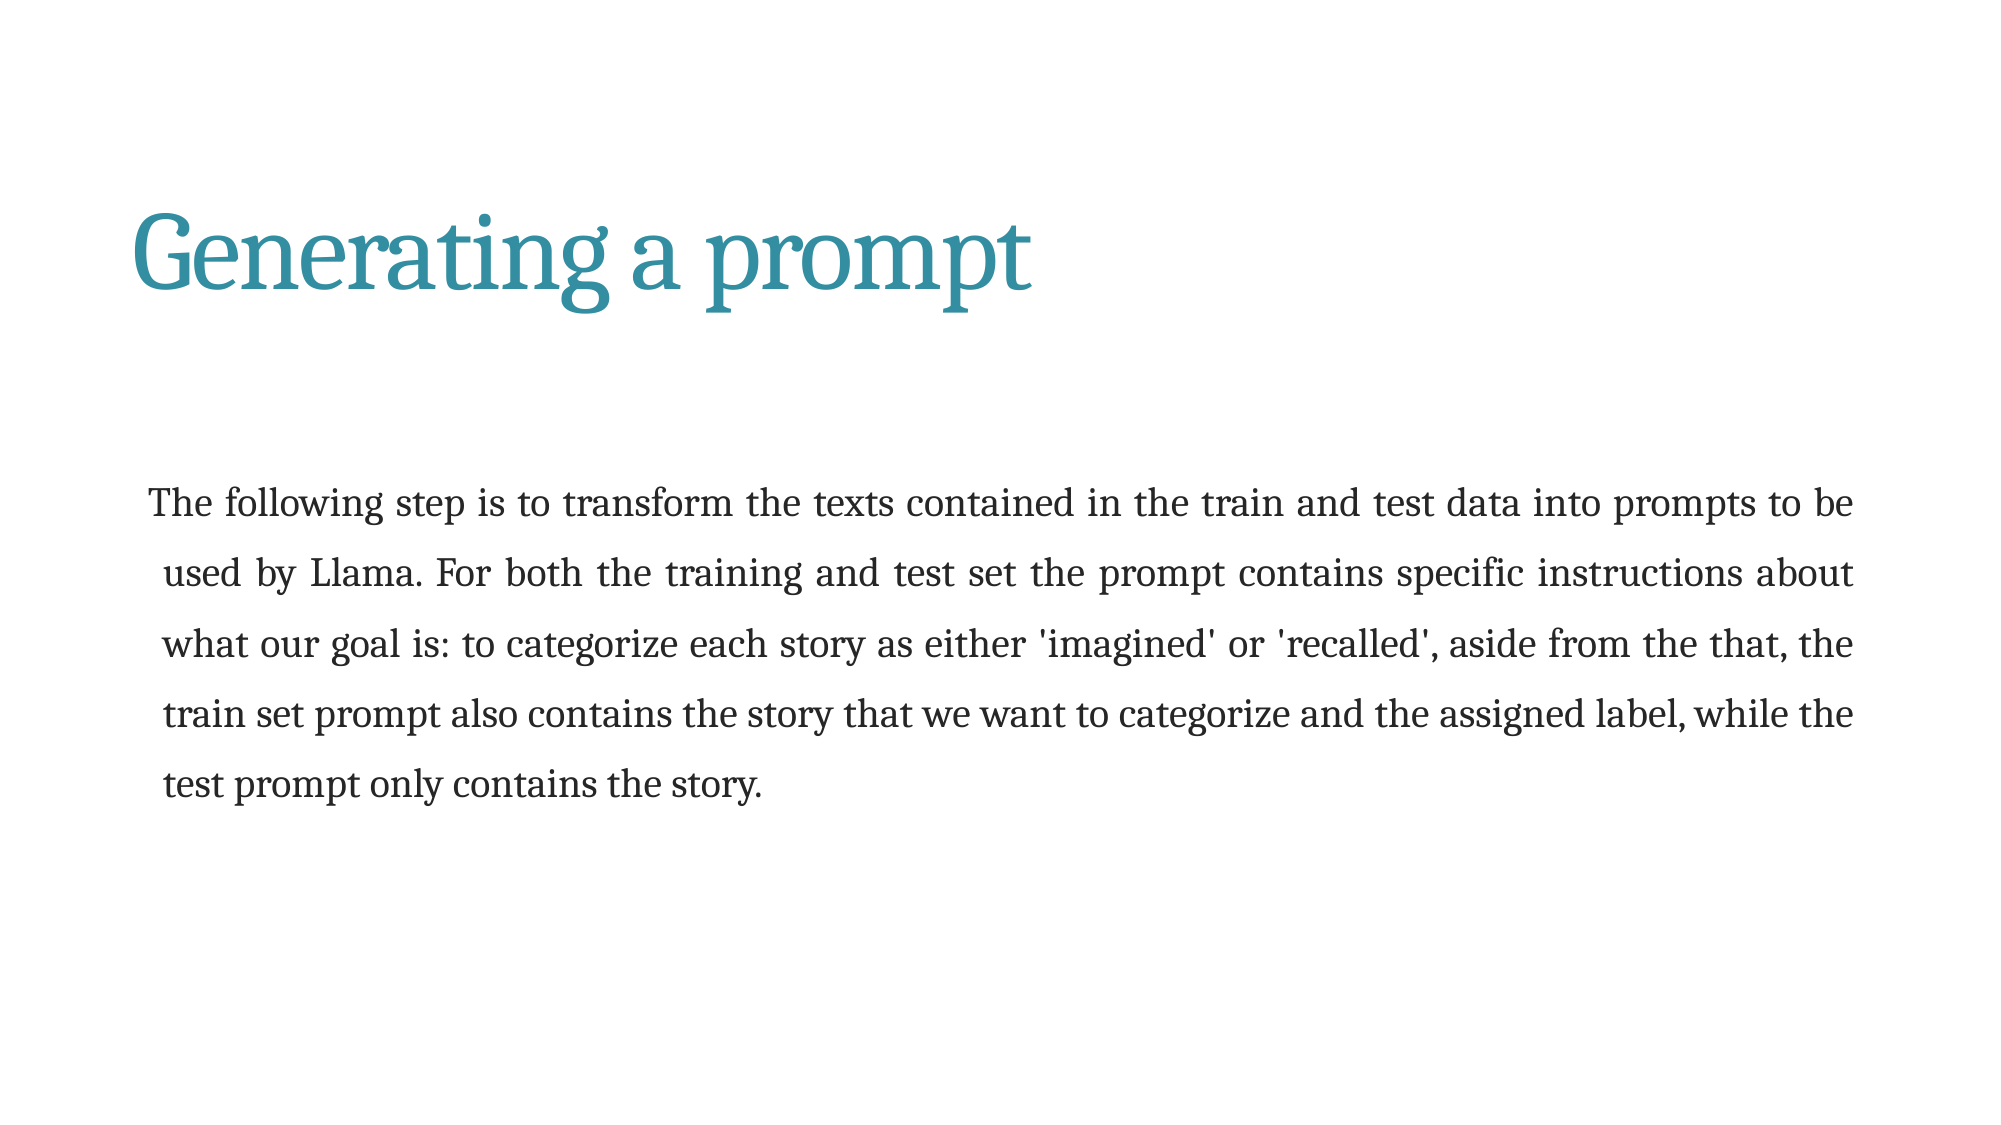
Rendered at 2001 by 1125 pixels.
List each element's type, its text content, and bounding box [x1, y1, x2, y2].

title Generating a prompt [117, 119, 1886, 392]
list The following step is to transform the texts contained in the train and test data into prompts to be used by Llama. For both the training and test set the prompt contains specific instructions about what our goal is: to categorize each story as either 'imagined' or 'recalled', aside from the that, the train set prompt also contains the story that we want to categorize and the assigned label, while the test prompt only contains the story. [117, 447, 1883, 822]
